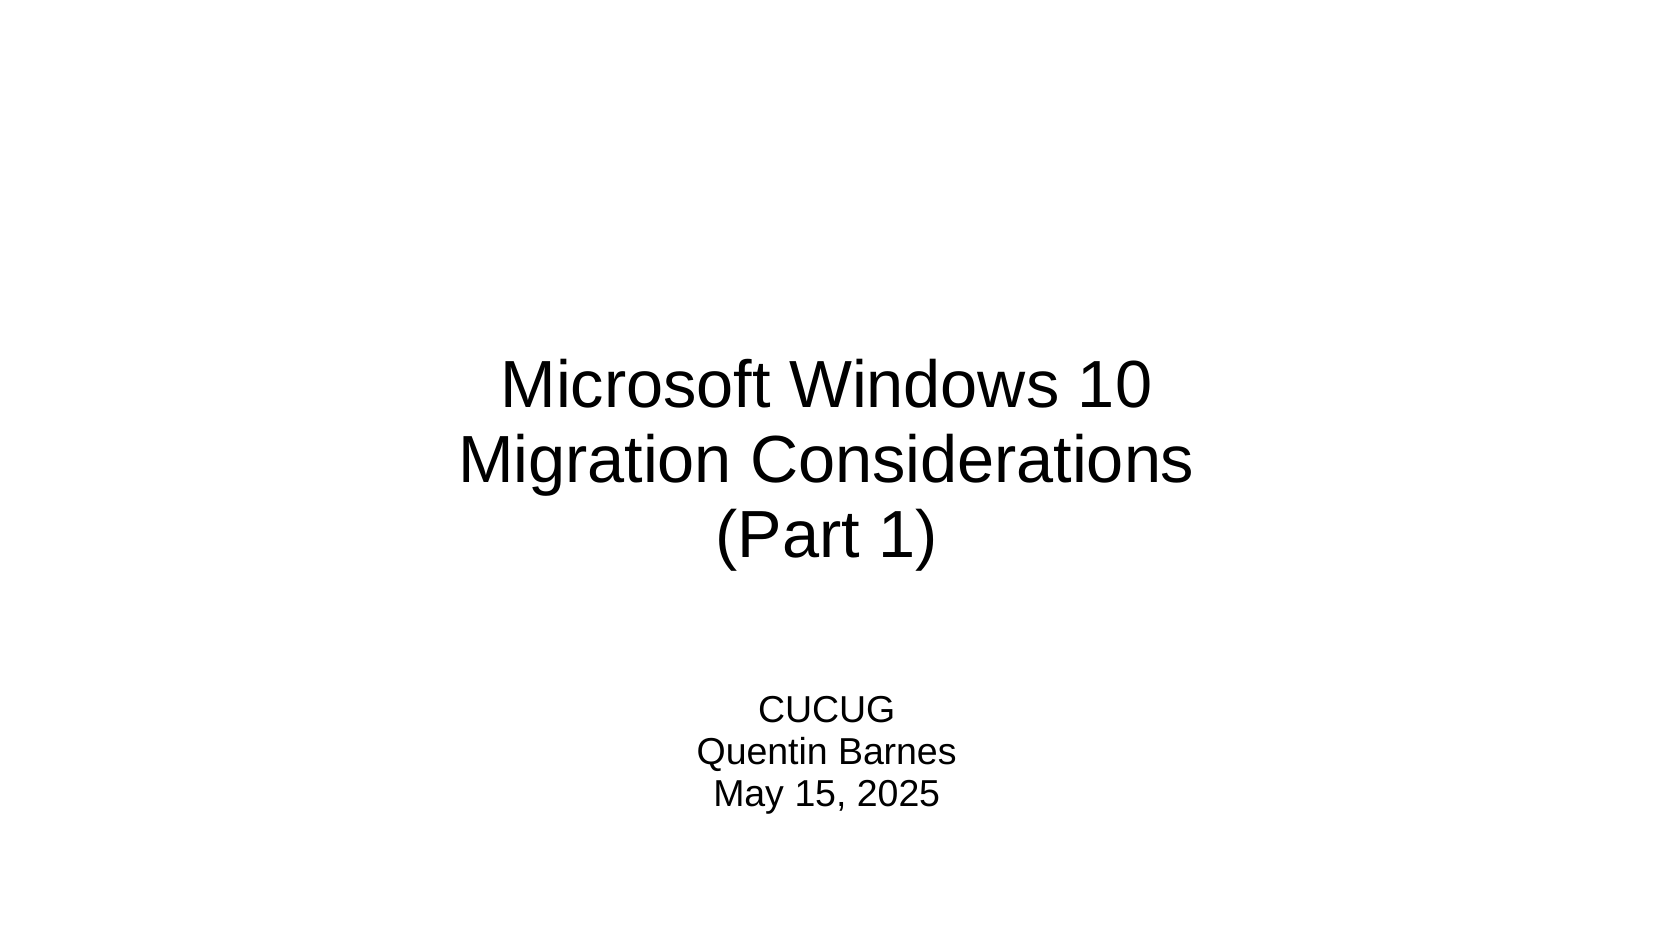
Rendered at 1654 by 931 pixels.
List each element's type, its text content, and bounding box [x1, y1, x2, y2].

subtitle Microsoft Windows 10 Migration Considerations (Part 1) CUCUG Quentin Barnes May 15, 2025 [82, 37, 1571, 901]
